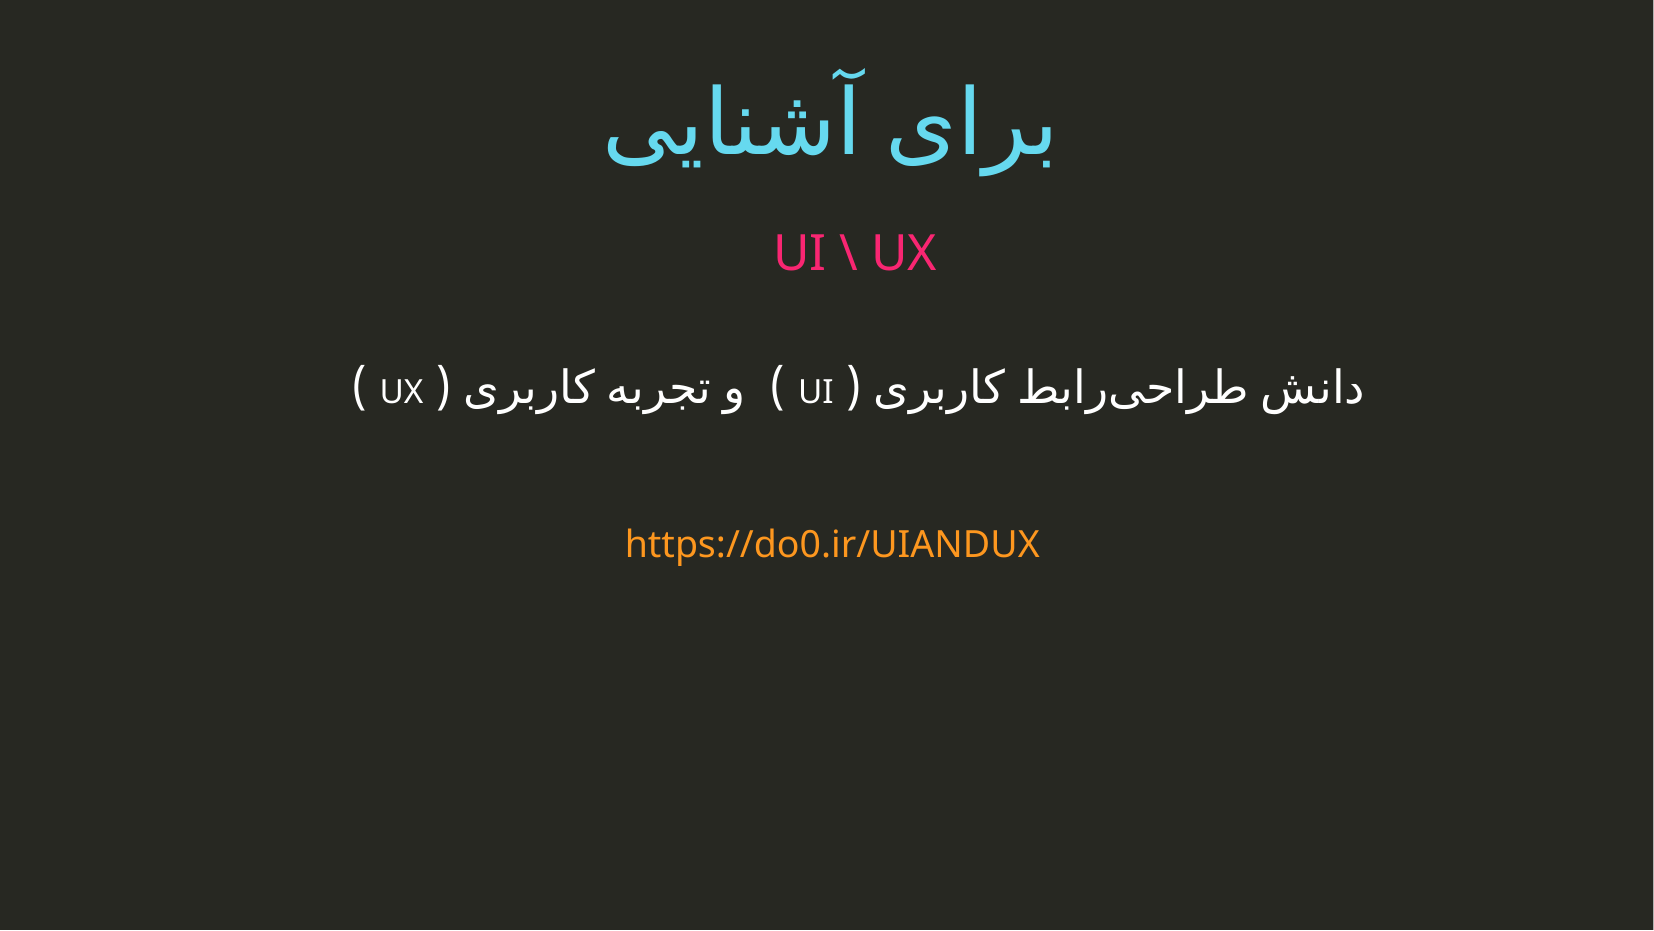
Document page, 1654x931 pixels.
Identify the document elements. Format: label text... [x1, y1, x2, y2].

title برای آشنایی [86, 54, 1576, 211]
text_box UI \ UX [630, 210, 1081, 293]
text_box https://do0.ir/UIANDUX [285, 510, 1381, 604]
text_box دانش طراحی‌رابط کاربری ( UI ) و تجربه کاربری ( UX ) [315, 274, 1381, 511]
